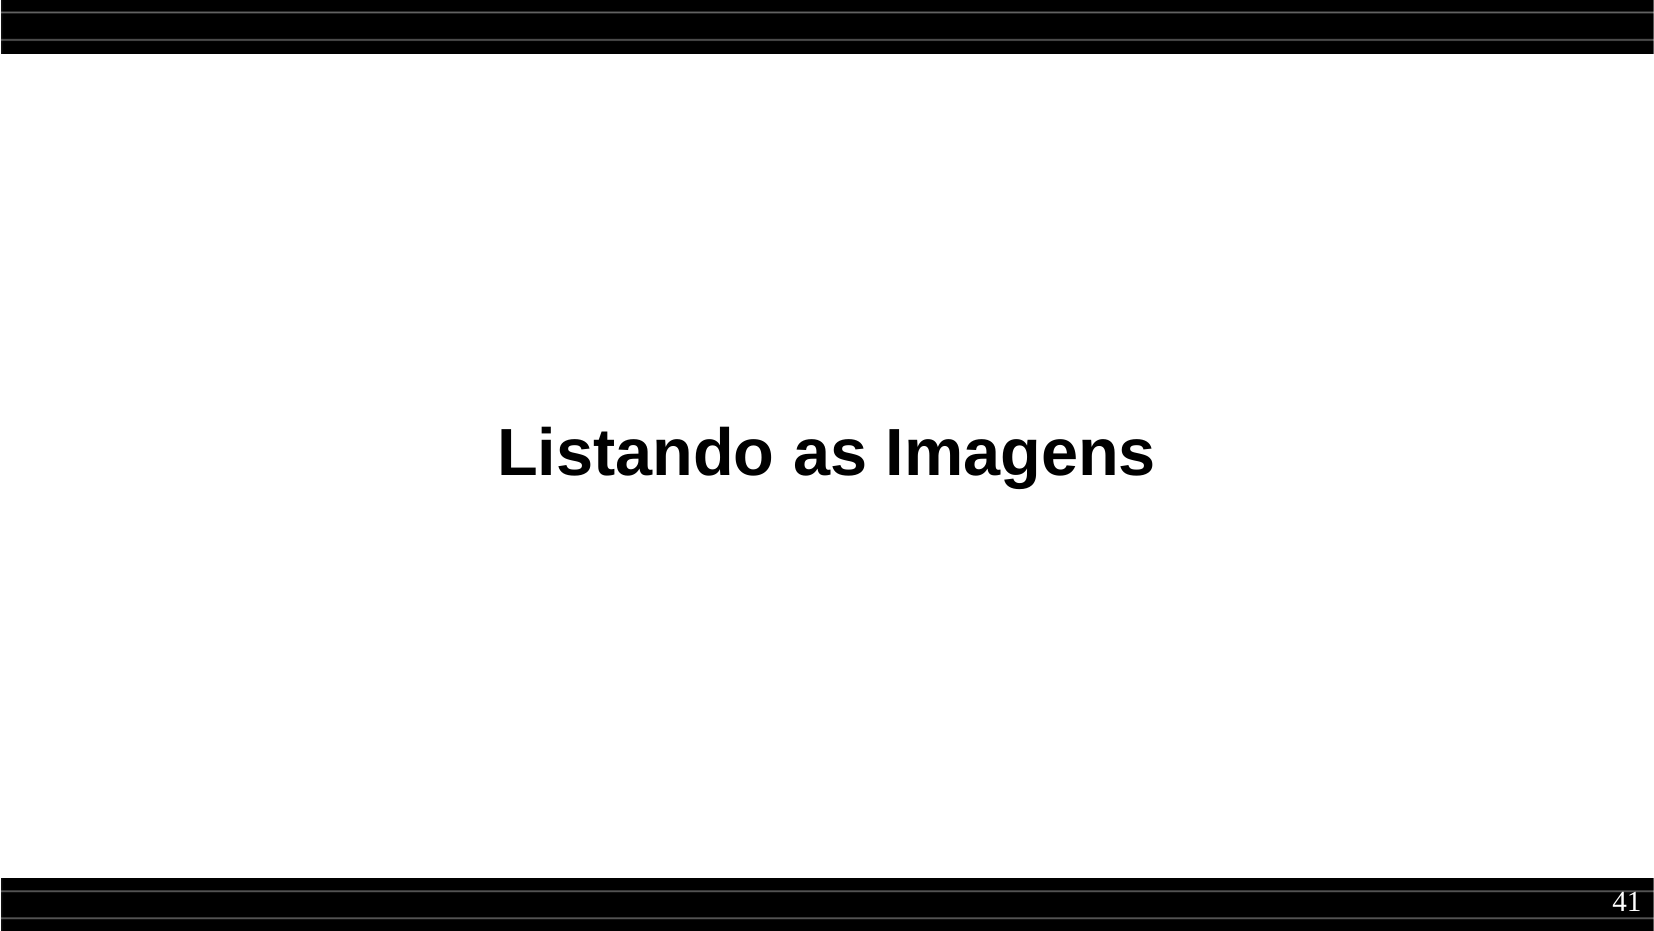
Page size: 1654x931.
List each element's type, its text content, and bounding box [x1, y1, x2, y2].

picture [1, 0, 1654, 54]
subtitle Listando as Imagens [82, 92, 1571, 813]
picture [1, 878, 1654, 931]
